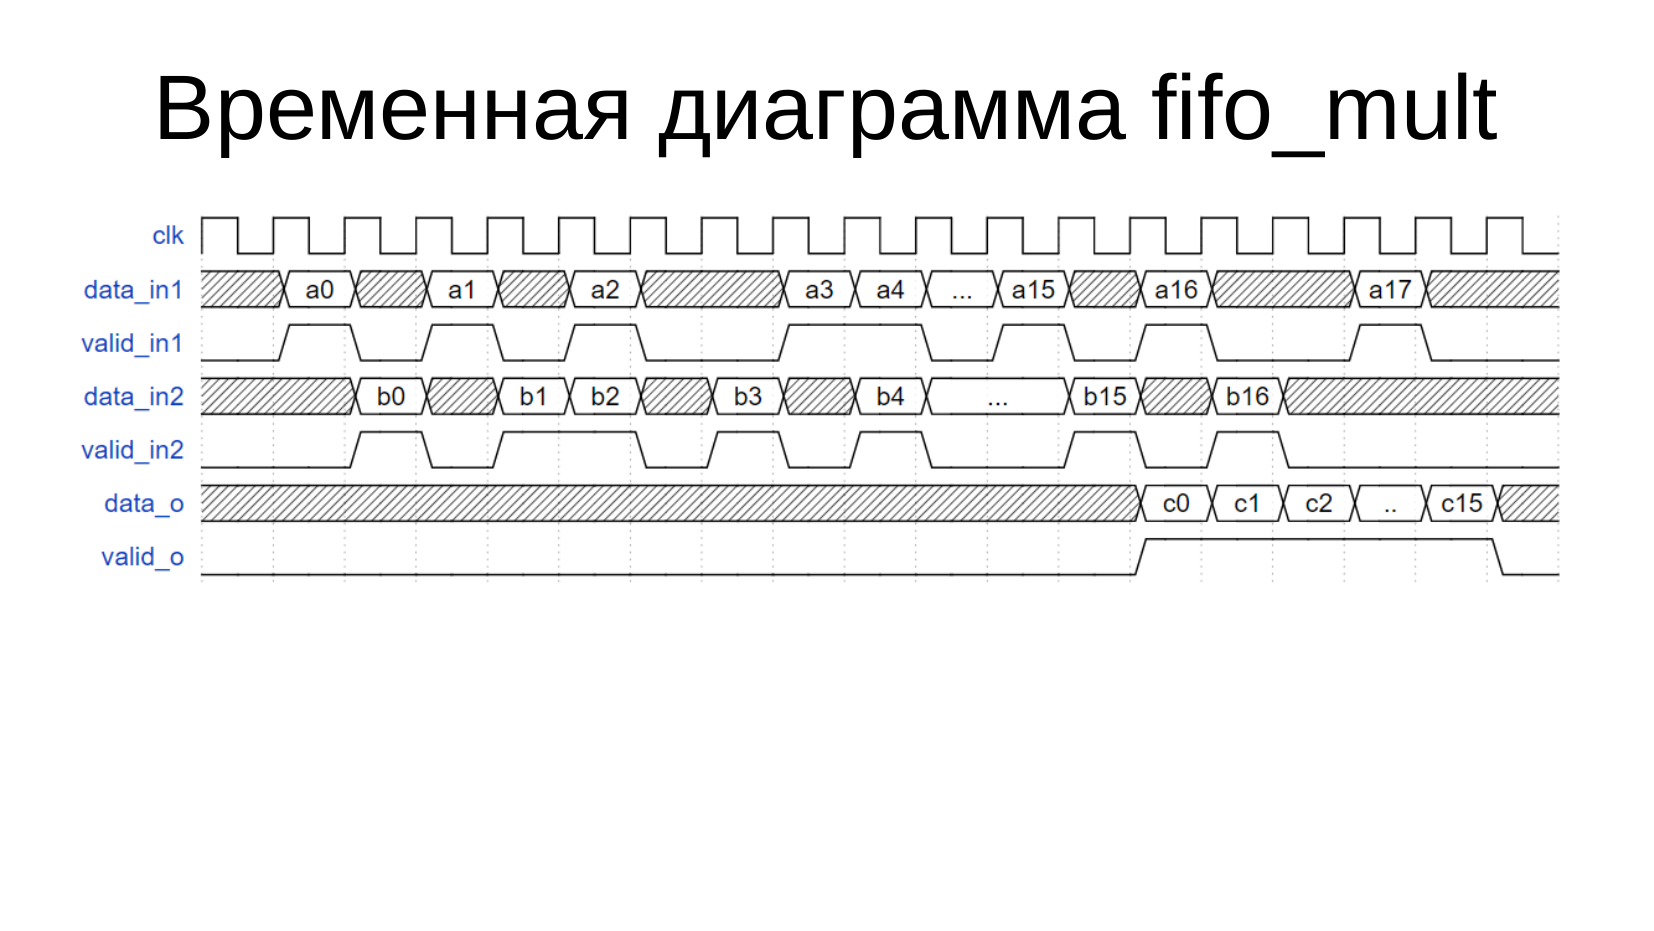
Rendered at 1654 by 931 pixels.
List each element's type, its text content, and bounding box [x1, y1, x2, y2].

title Временная диаграмма fifo_mult [82, 30, 1571, 186]
picture [77, 213, 1561, 631]
